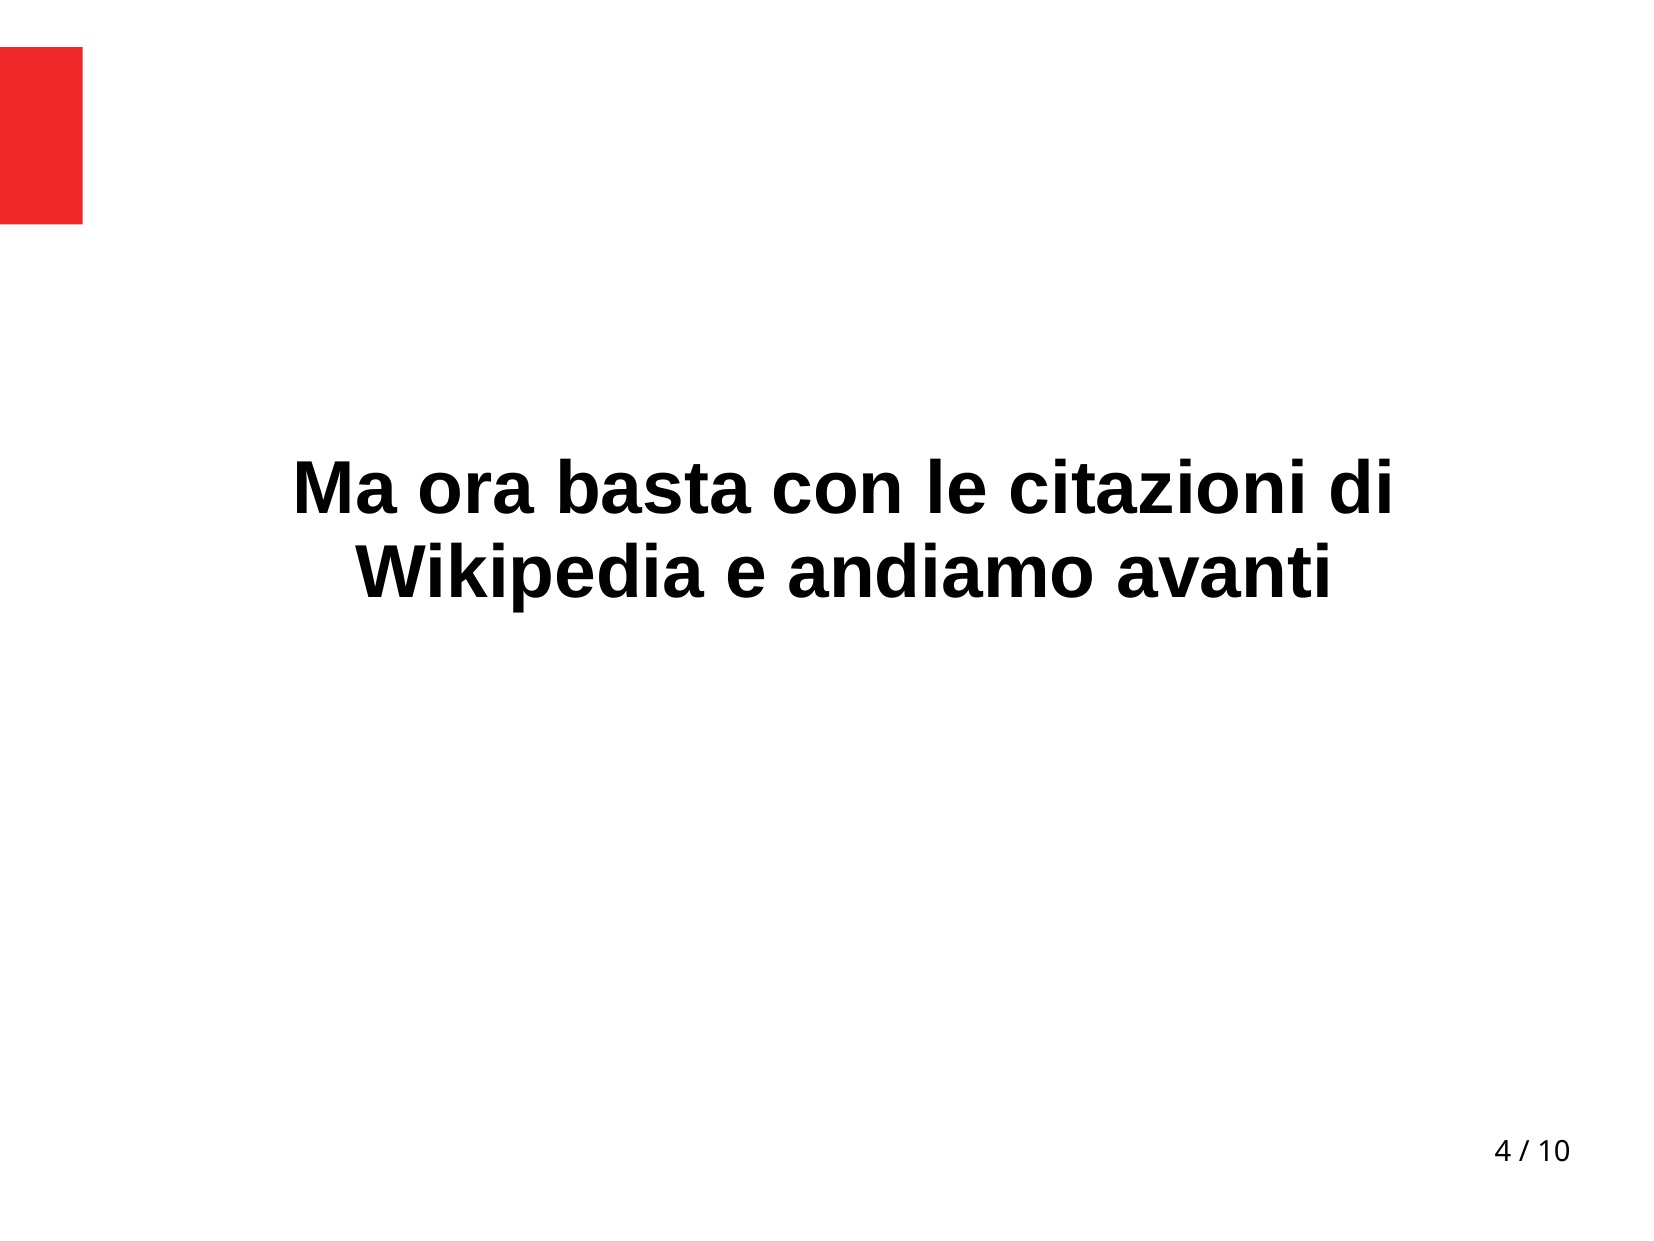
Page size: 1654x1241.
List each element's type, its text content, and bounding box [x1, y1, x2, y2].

subtitle Ma ora basta con le citazioni di Wikipedia e andiamo avanti [118, 49, 1571, 1010]
